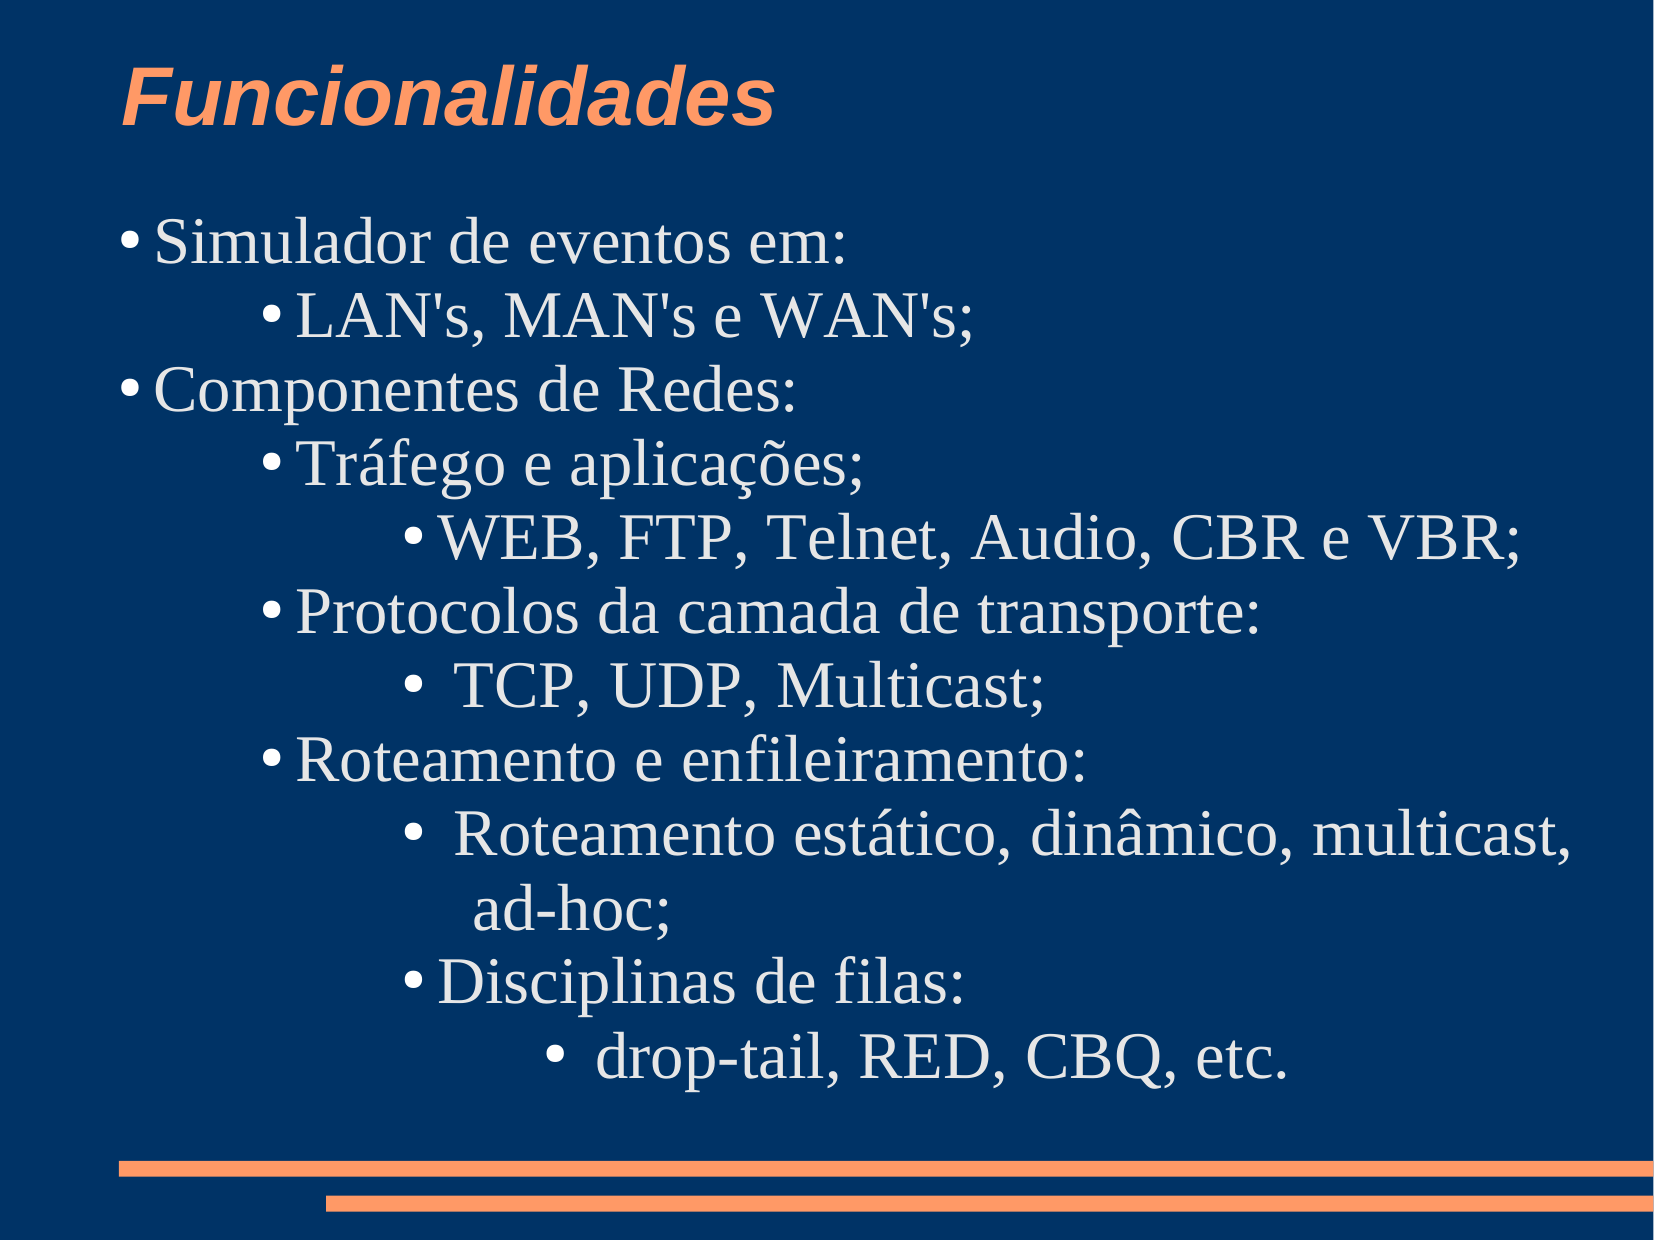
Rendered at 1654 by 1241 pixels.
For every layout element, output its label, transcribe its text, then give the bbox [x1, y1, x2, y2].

title Funcionalidades [121, 0, 1534, 201]
list Simulador de eventos em: LAN's, MAN's e WAN's; Componentes de Redes: Tráfego e aplicações; WEB, FTP, Telnet, Audio, CBR e VBR; Protocolos da camada de transporte: TCP, UDP, Multicast; Roteamento e enfileiramento: Roteamento estático, dinâmico, multicast, ad-hoc; Disciplinas de filas: drop-tail, RED, CBQ, etc. [47, 203, 1579, 1138]
